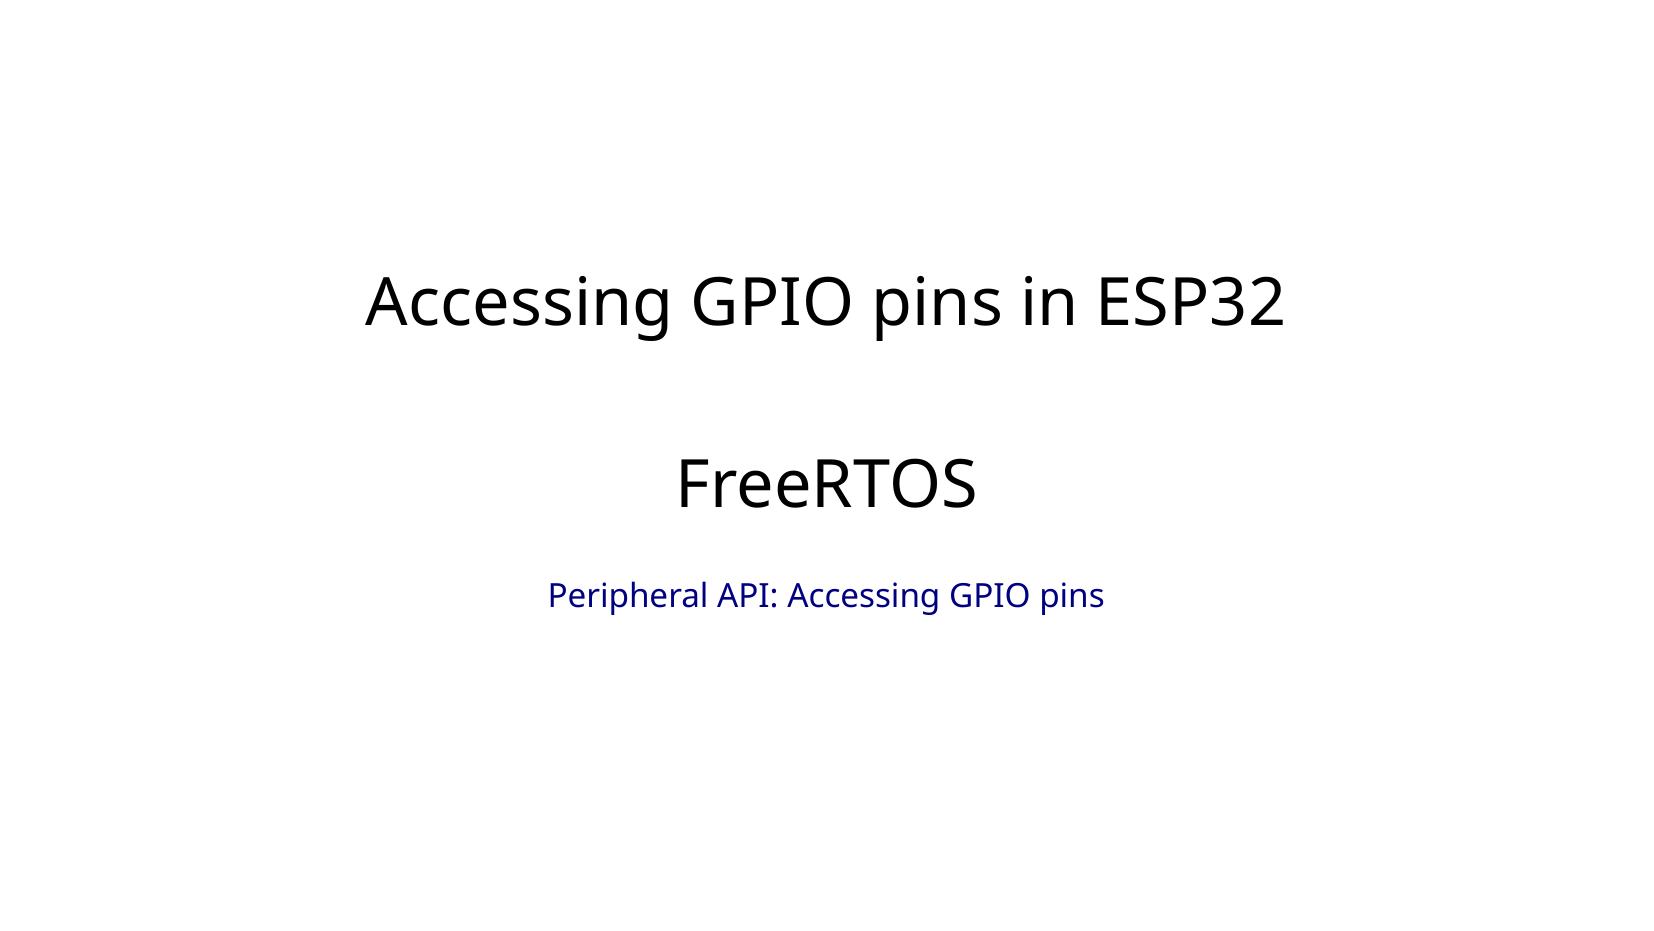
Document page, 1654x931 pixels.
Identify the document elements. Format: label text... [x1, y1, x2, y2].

subtitle Accessing GPIO pins in ESP32 FreeRTOS Peripheral API: Accessing GPIO pins [82, 120, 1571, 661]
